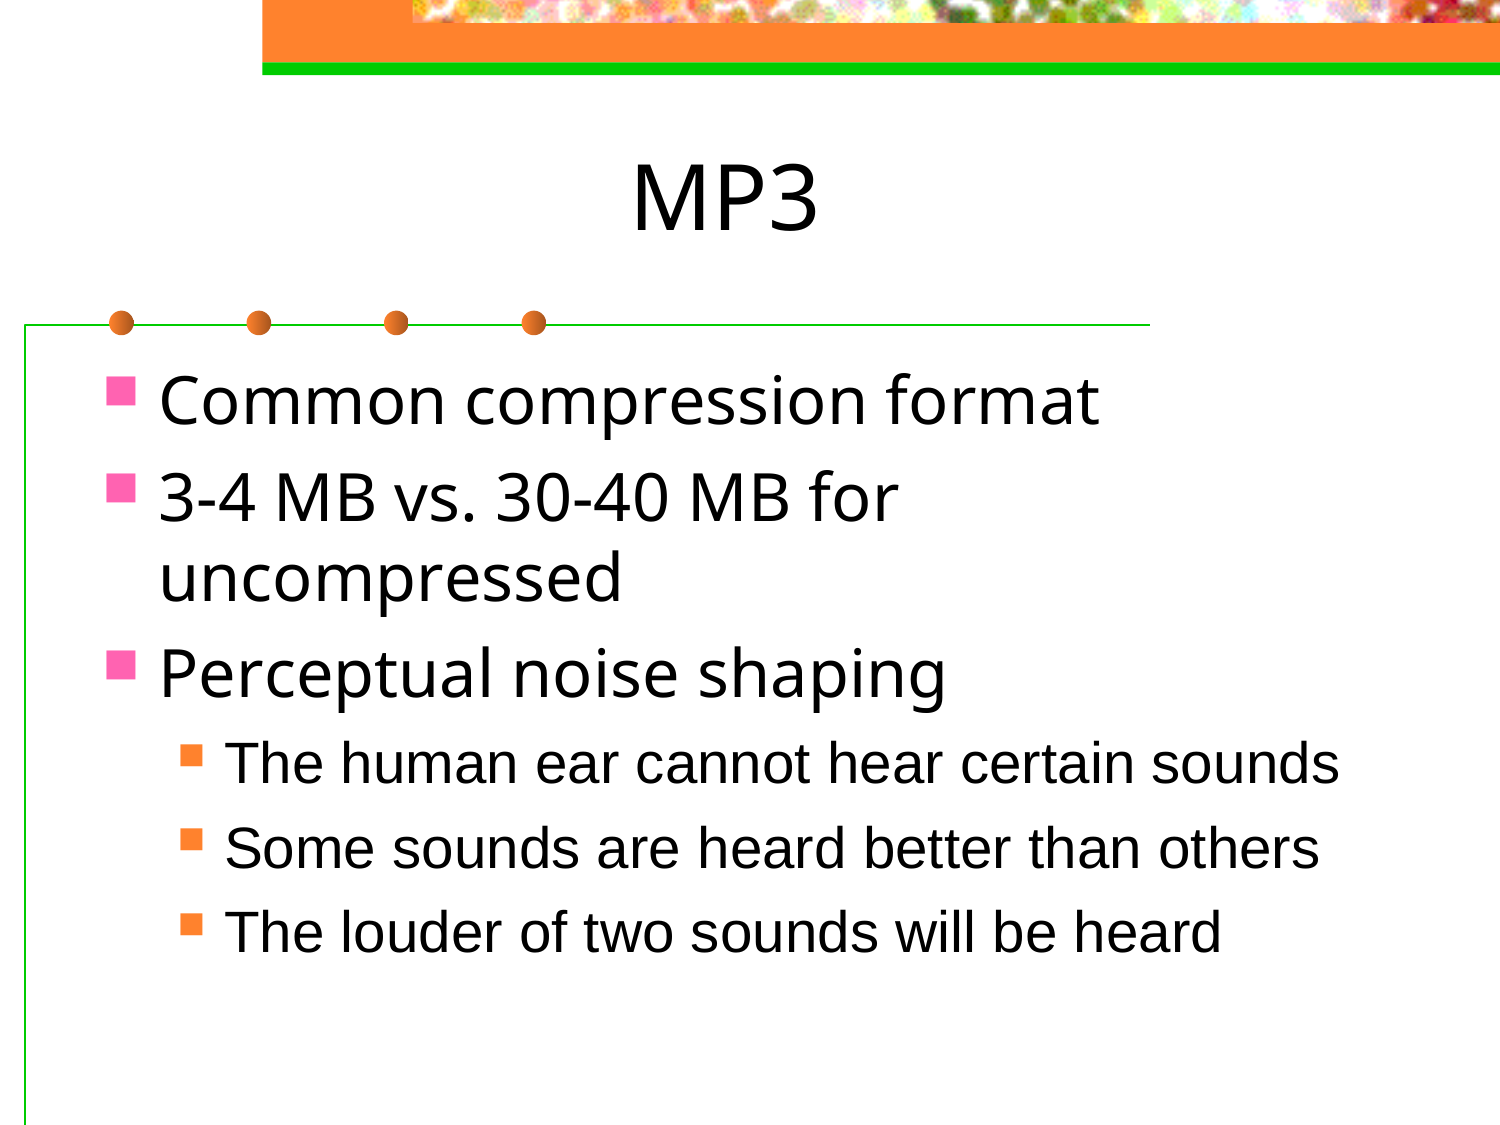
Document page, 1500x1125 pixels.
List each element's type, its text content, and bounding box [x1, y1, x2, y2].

list Common compression format 3-4 MB vs. 30-40 MB for uncompressed Perceptual noise shaping The human ear cannot hear certain sounds Some sounds are heard better than others The louder of two sounds will be heard [87, 349, 1363, 901]
picture [412, 0, 1500, 23]
title MP3 [87, 99, 1363, 288]
